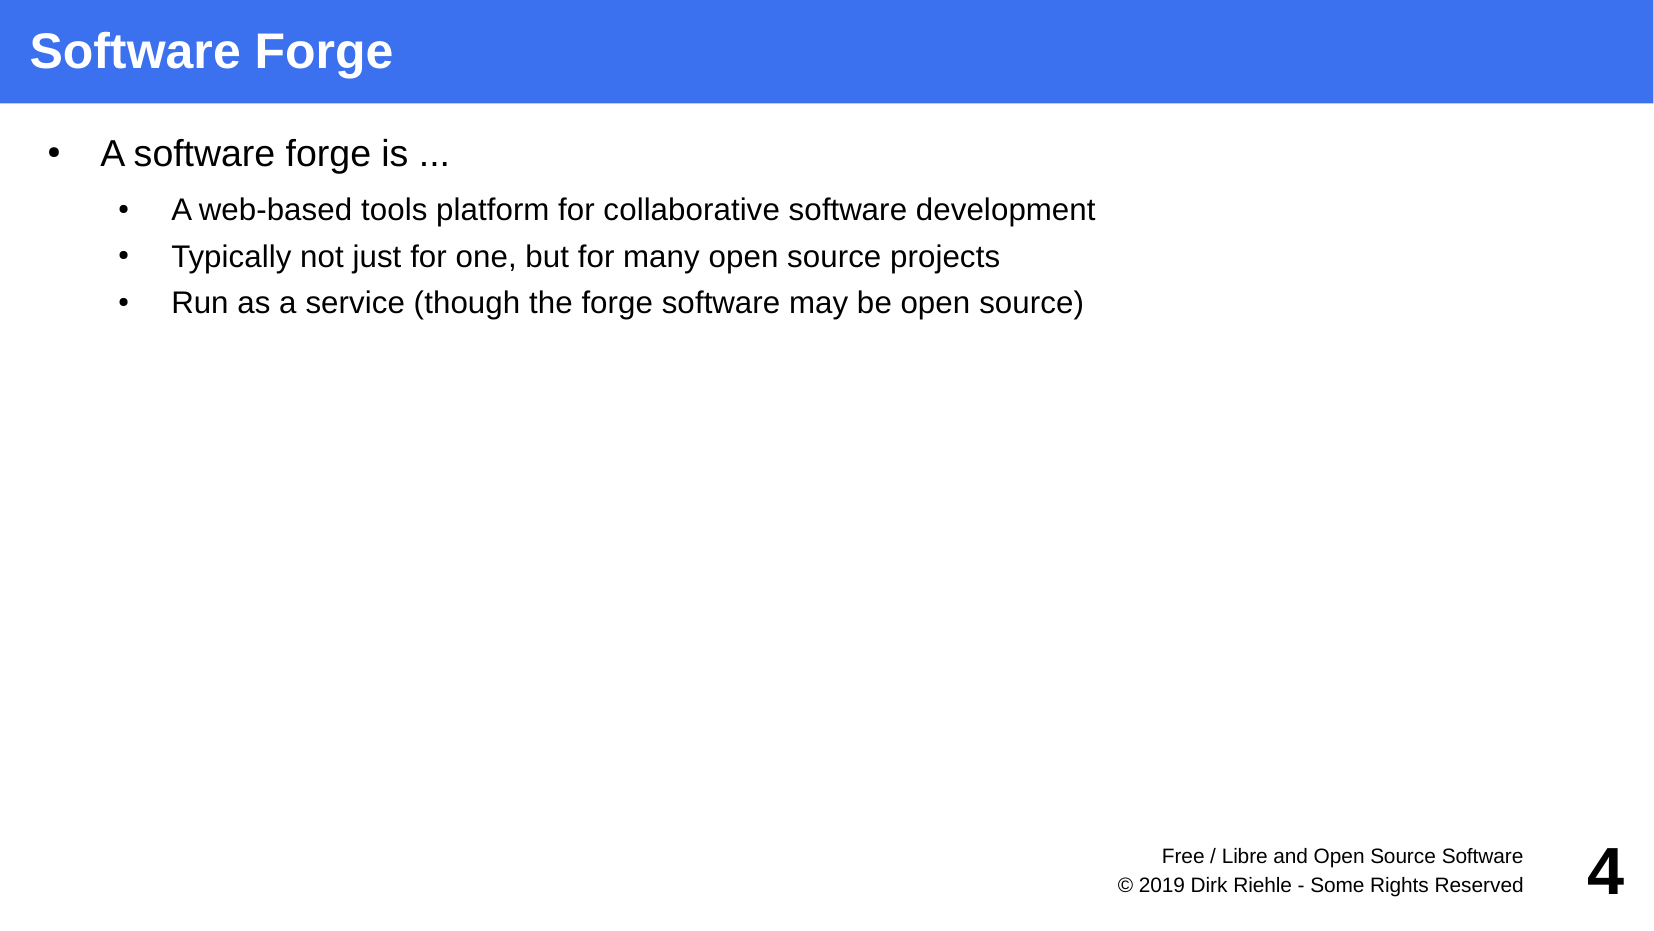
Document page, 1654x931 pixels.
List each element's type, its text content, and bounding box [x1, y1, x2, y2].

title Software Forge [0, 0, 1654, 104]
list A software forge is ... A web-based tools platform for collaborative software development Typically not just for one, but for many open source projects Run as a service (though the forge software may be open source) [29, 132, 1625, 813]
